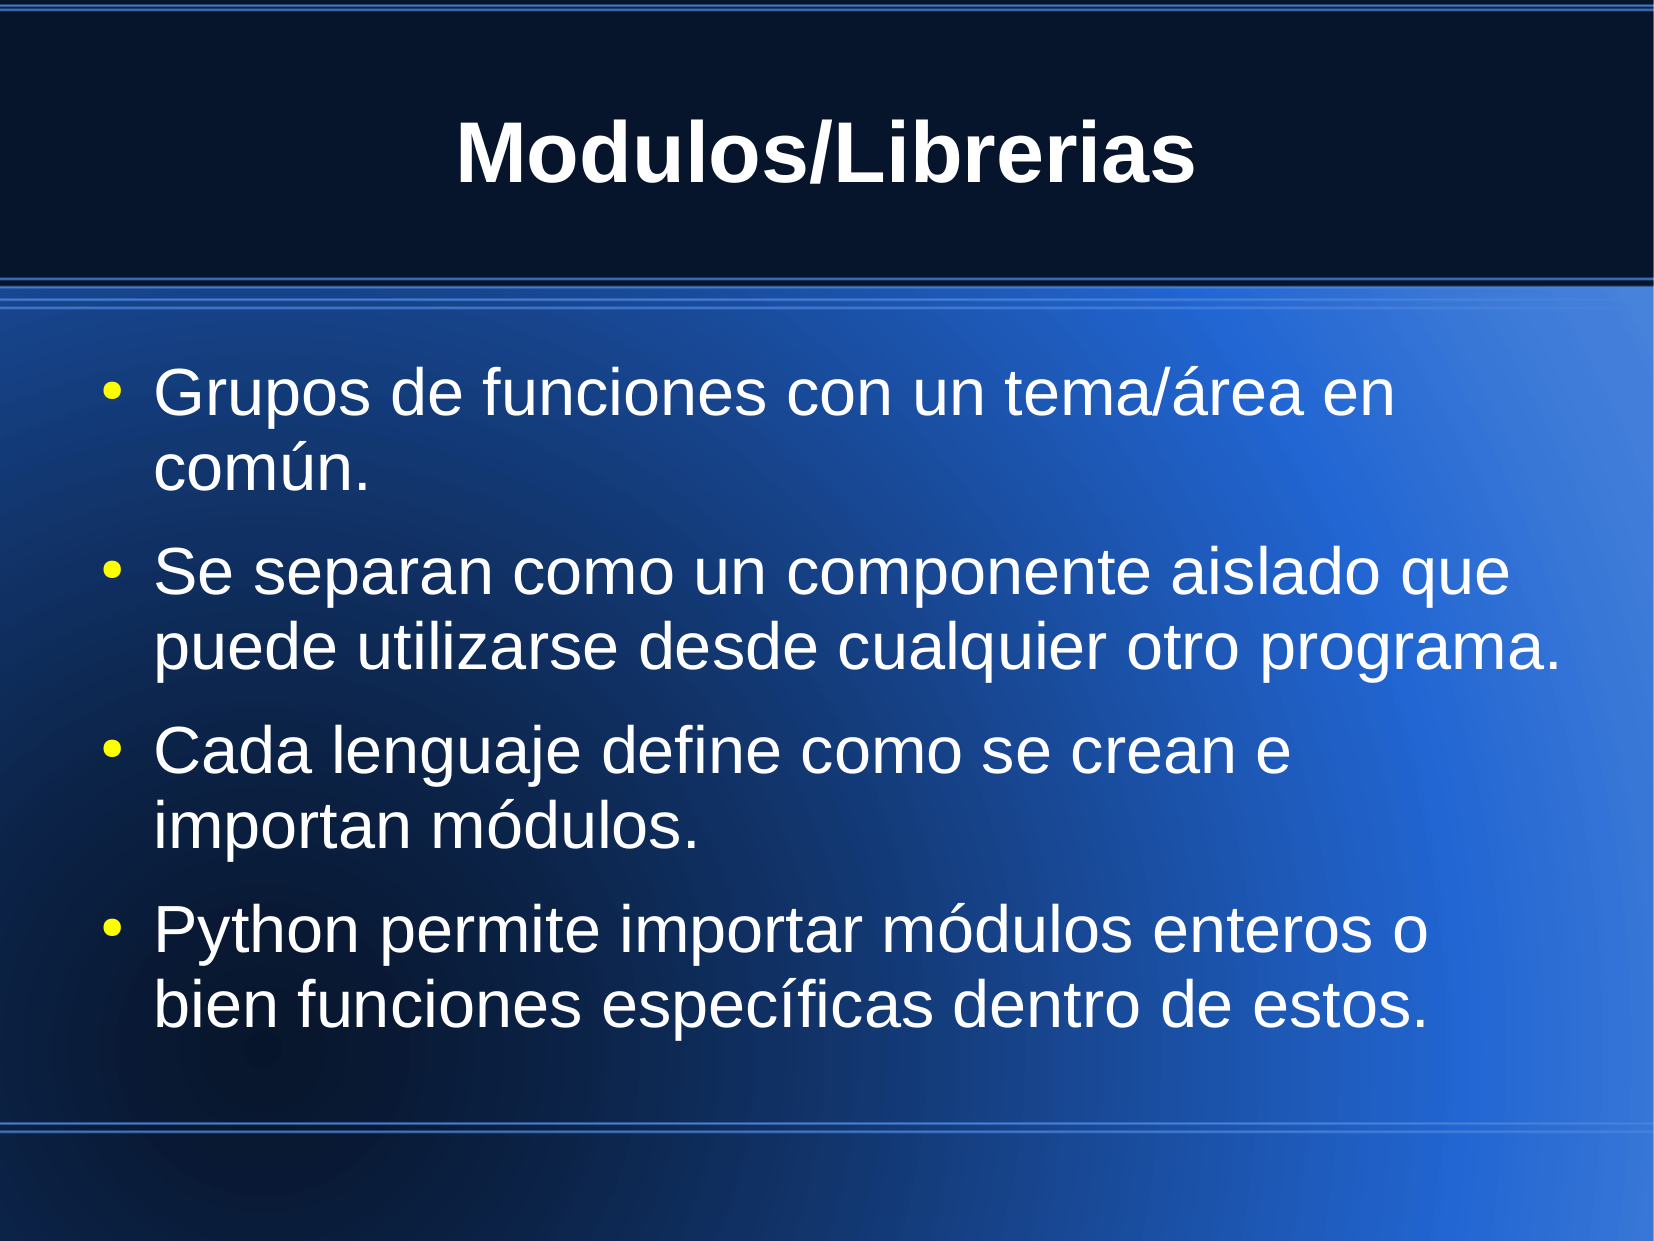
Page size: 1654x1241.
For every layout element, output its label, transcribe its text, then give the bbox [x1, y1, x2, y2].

list Grupos de funciones con un tema/área en común. Se separan como un componente aislado que puede utilizarse desde cualquier otro programa. Cada lenguaje define como se crean e importan módulos. Python permite importar módulos enteros o bien funciones específicas dentro de estos. [82, 355, 1571, 1075]
title Modulos/Librerias [82, 49, 1571, 257]
picture [0, 0, 1654, 1241]
